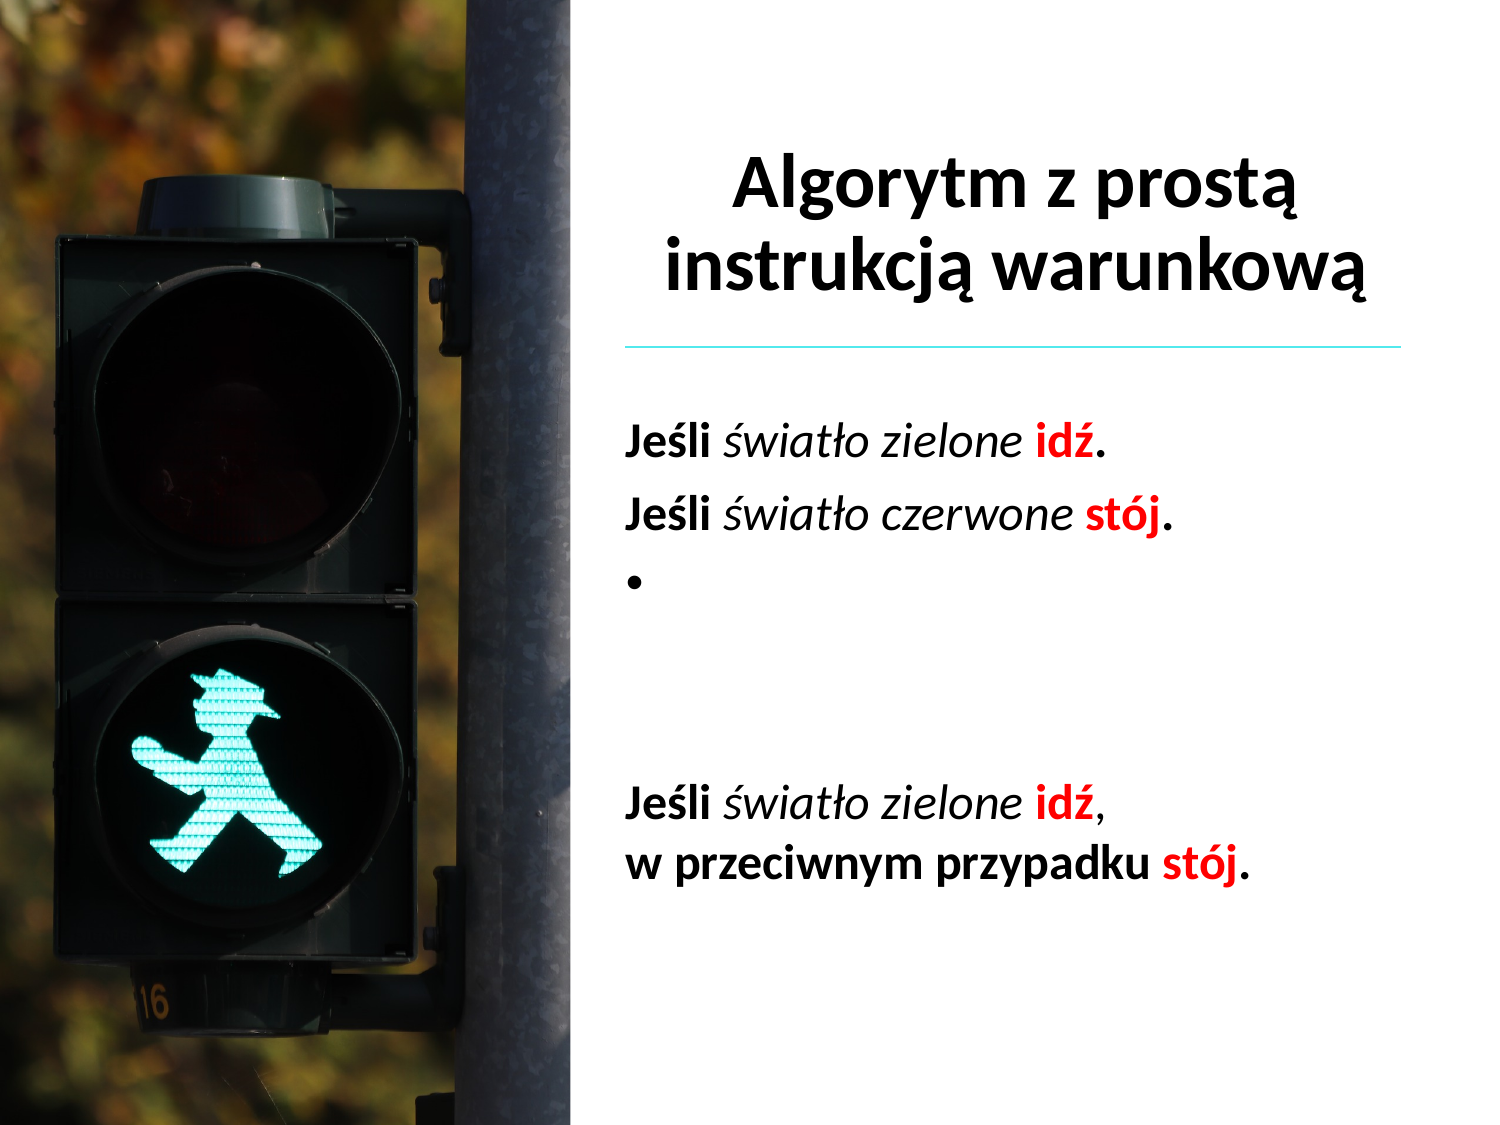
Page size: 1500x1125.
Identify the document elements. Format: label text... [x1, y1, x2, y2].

list Jeśli światło zielone idź. Jeśli światło czerwone stój. Jeśli światło zielone idź, w przeciwnym przypadku stój. [610, 399, 1422, 1021]
picture [0, 0, 571, 1125]
title Algorytm z prostą instrukcją warunkową [610, 103, 1422, 315]
